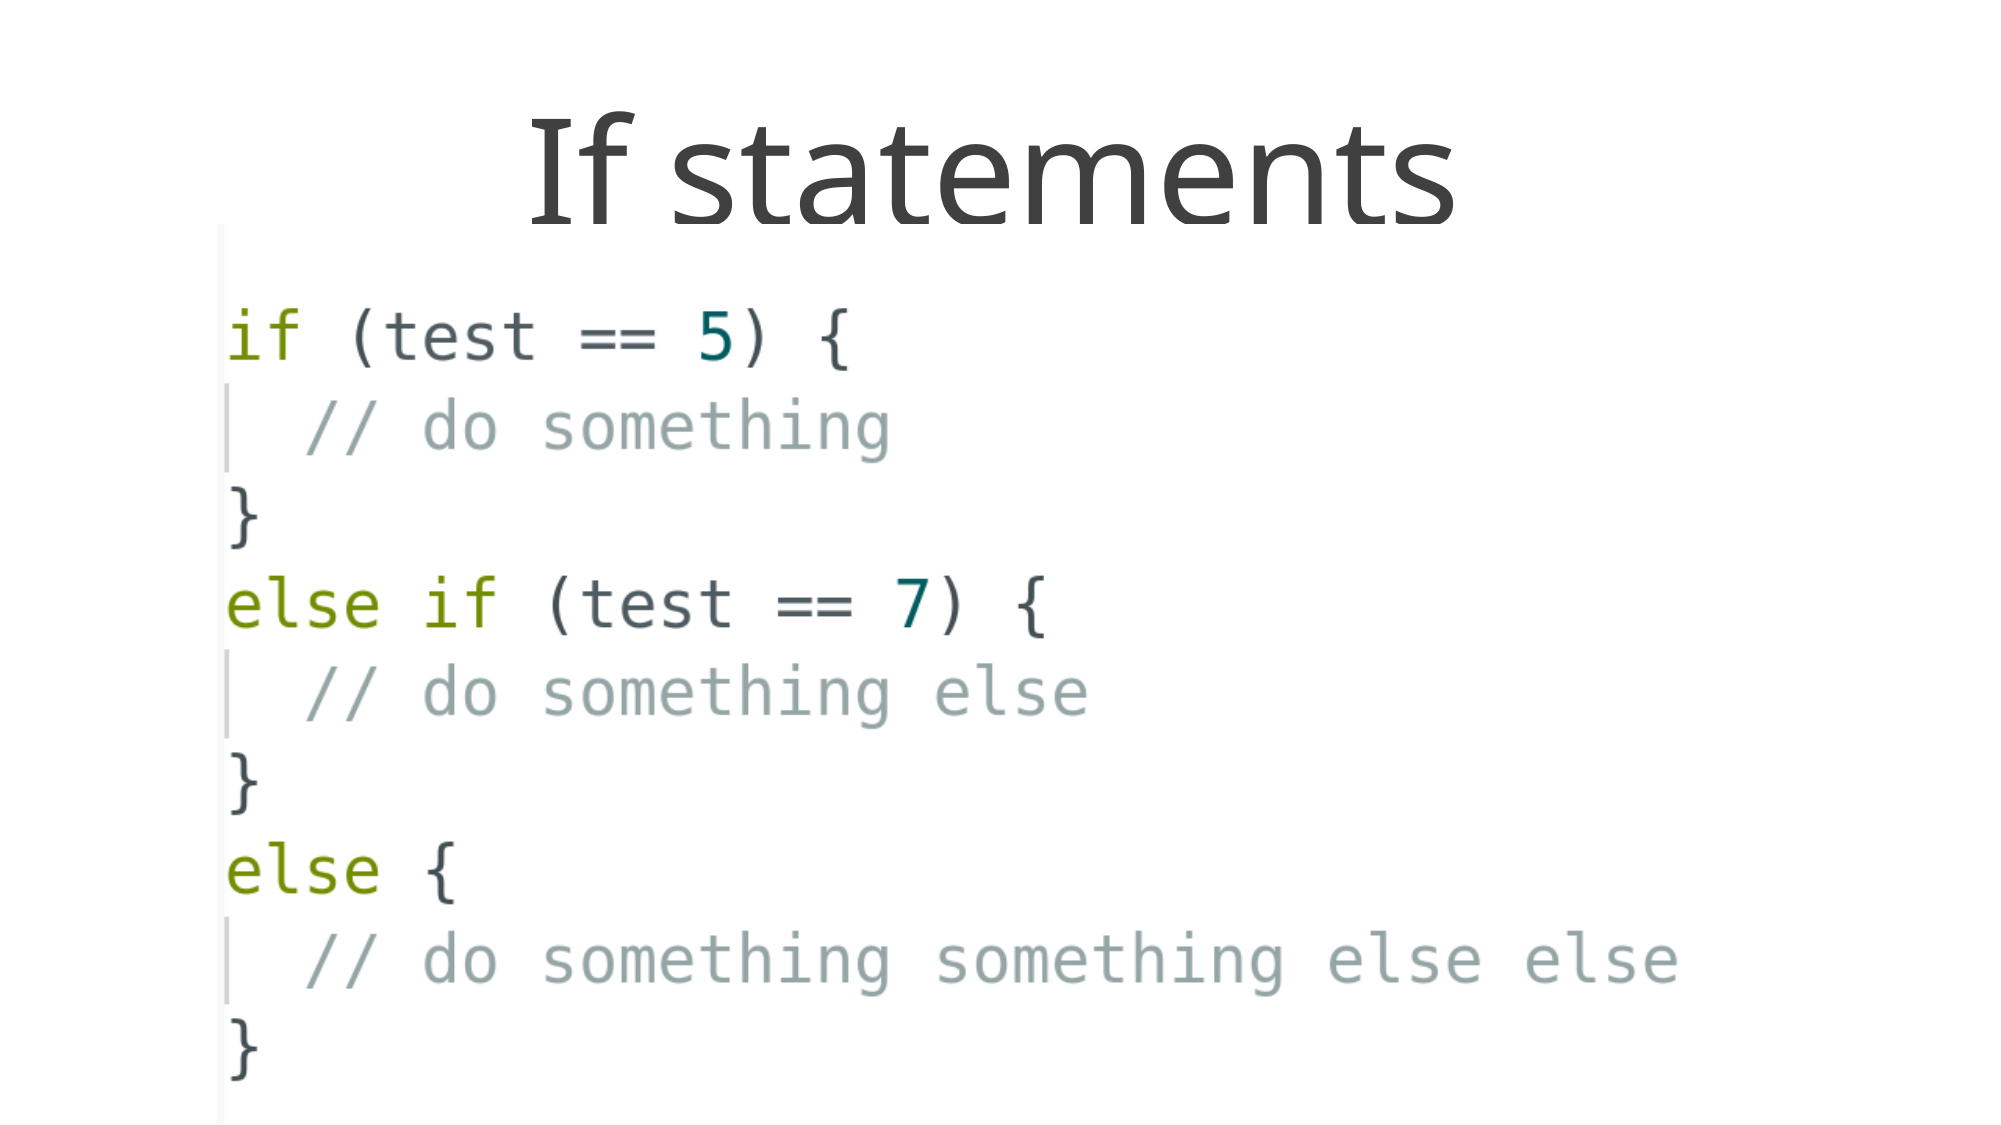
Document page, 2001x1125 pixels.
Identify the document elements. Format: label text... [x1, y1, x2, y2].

title If statements [112, 37, 1876, 300]
picture [170, 224, 1840, 1125]
